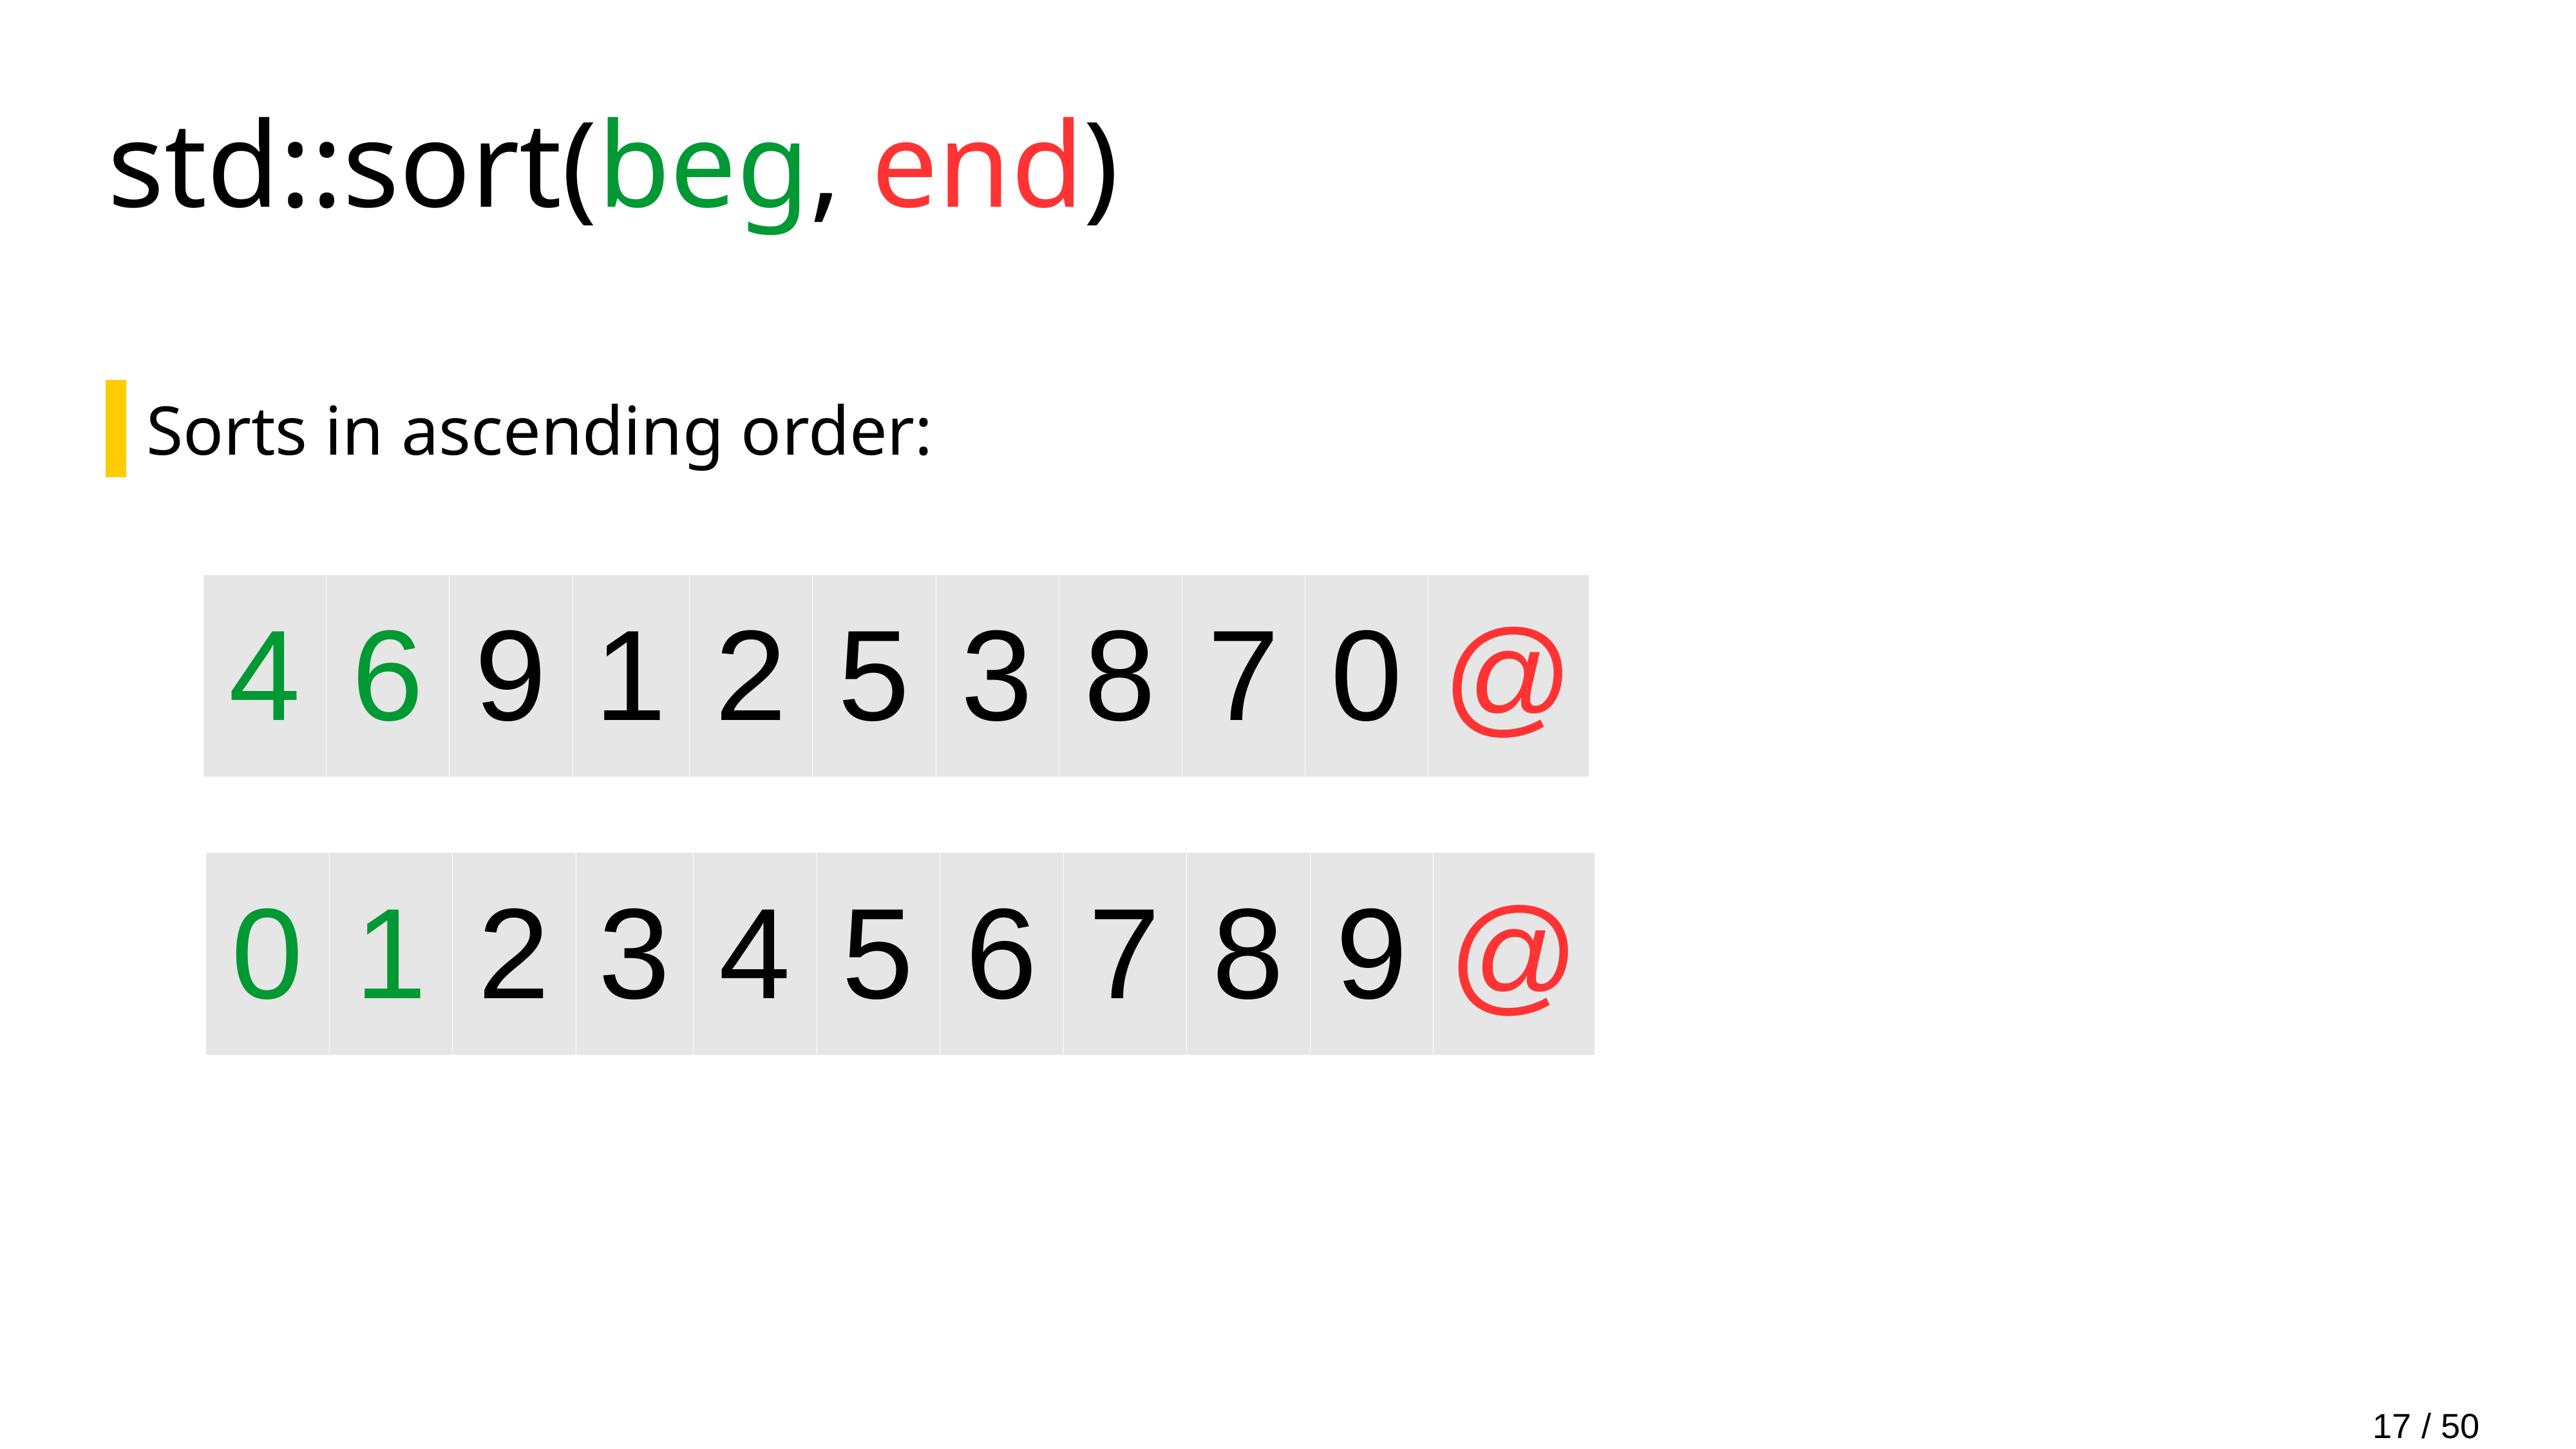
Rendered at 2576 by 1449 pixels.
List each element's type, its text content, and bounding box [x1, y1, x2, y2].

table_header 1 [330, 853, 452, 1055]
text_box Sorts in ascending order: [96, 364, 2512, 1419]
table_header 7 [1064, 853, 1186, 1055]
table_header 0 [1305, 575, 1428, 777]
table_header 4 [694, 853, 817, 1055]
table_header 9 [450, 575, 573, 777]
table_header 6 [327, 575, 449, 777]
table_header 3 [576, 853, 693, 1055]
table_header 8 [1187, 853, 1310, 1055]
table_header 5 [813, 575, 936, 777]
table_header 2 [453, 853, 576, 1055]
table_header 6 [940, 853, 1063, 1055]
title std::sort(beg, end) [108, 88, 2468, 235]
table_header 8 [1059, 575, 1182, 777]
table_header @ [1428, 575, 1589, 777]
table_header 7 [1182, 575, 1305, 777]
table_header 5 [817, 853, 940, 1055]
table_header @ [1434, 853, 1595, 1055]
text_box <number> / 50 [2363, 1402, 2576, 1449]
table_header 2 [690, 575, 812, 777]
table_header 3 [936, 575, 1059, 777]
table_header 9 [1311, 853, 1433, 1055]
table_header 0 [206, 853, 329, 1055]
table_header 1 [573, 575, 689, 777]
table_header 4 [204, 575, 326, 777]
